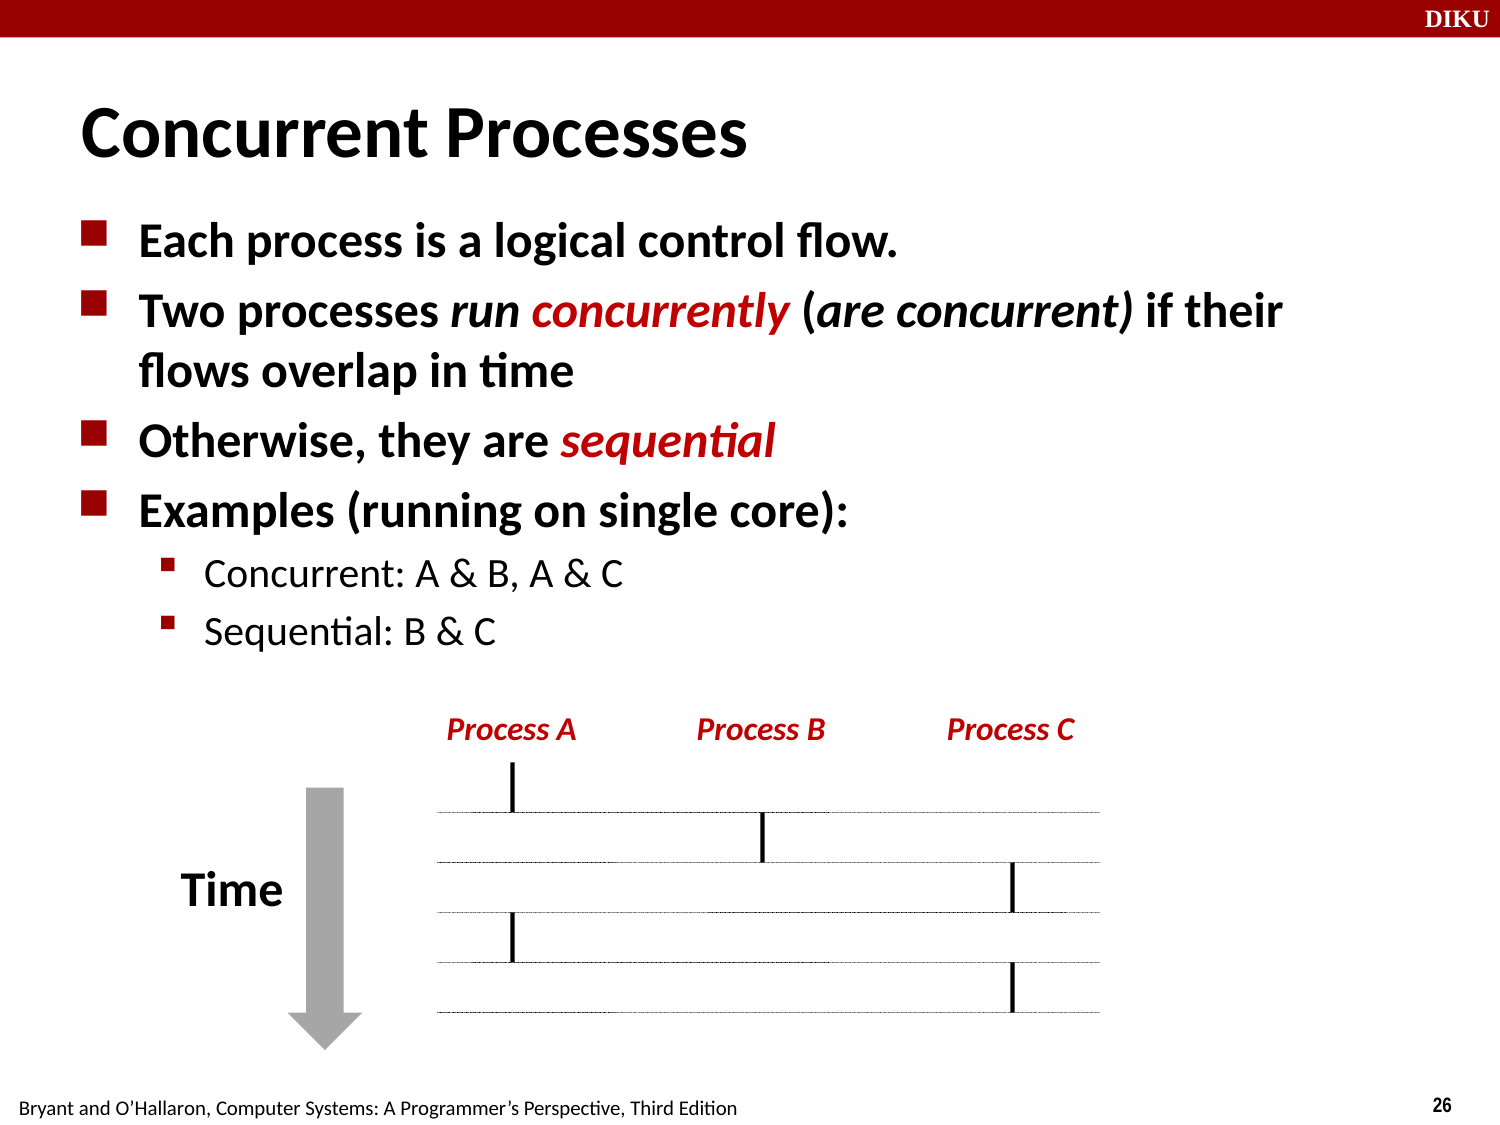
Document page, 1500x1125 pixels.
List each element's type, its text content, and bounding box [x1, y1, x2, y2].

title Concurrent Processes [66, 80, 1063, 175]
text_box Process B [681, 699, 841, 755]
list Each process is a logical control flow. Two processes run concurrently (are concurrent) if their flows overlap in time Otherwise, they are sequential Examples (running on single core): Concurrent: A & B, A & C Sequential: B & C [67, 200, 1363, 625]
text_box Process A [431, 699, 593, 755]
text_box [287, 787, 363, 1051]
text_box Process C [932, 699, 1090, 755]
text_box Time [165, 849, 300, 925]
